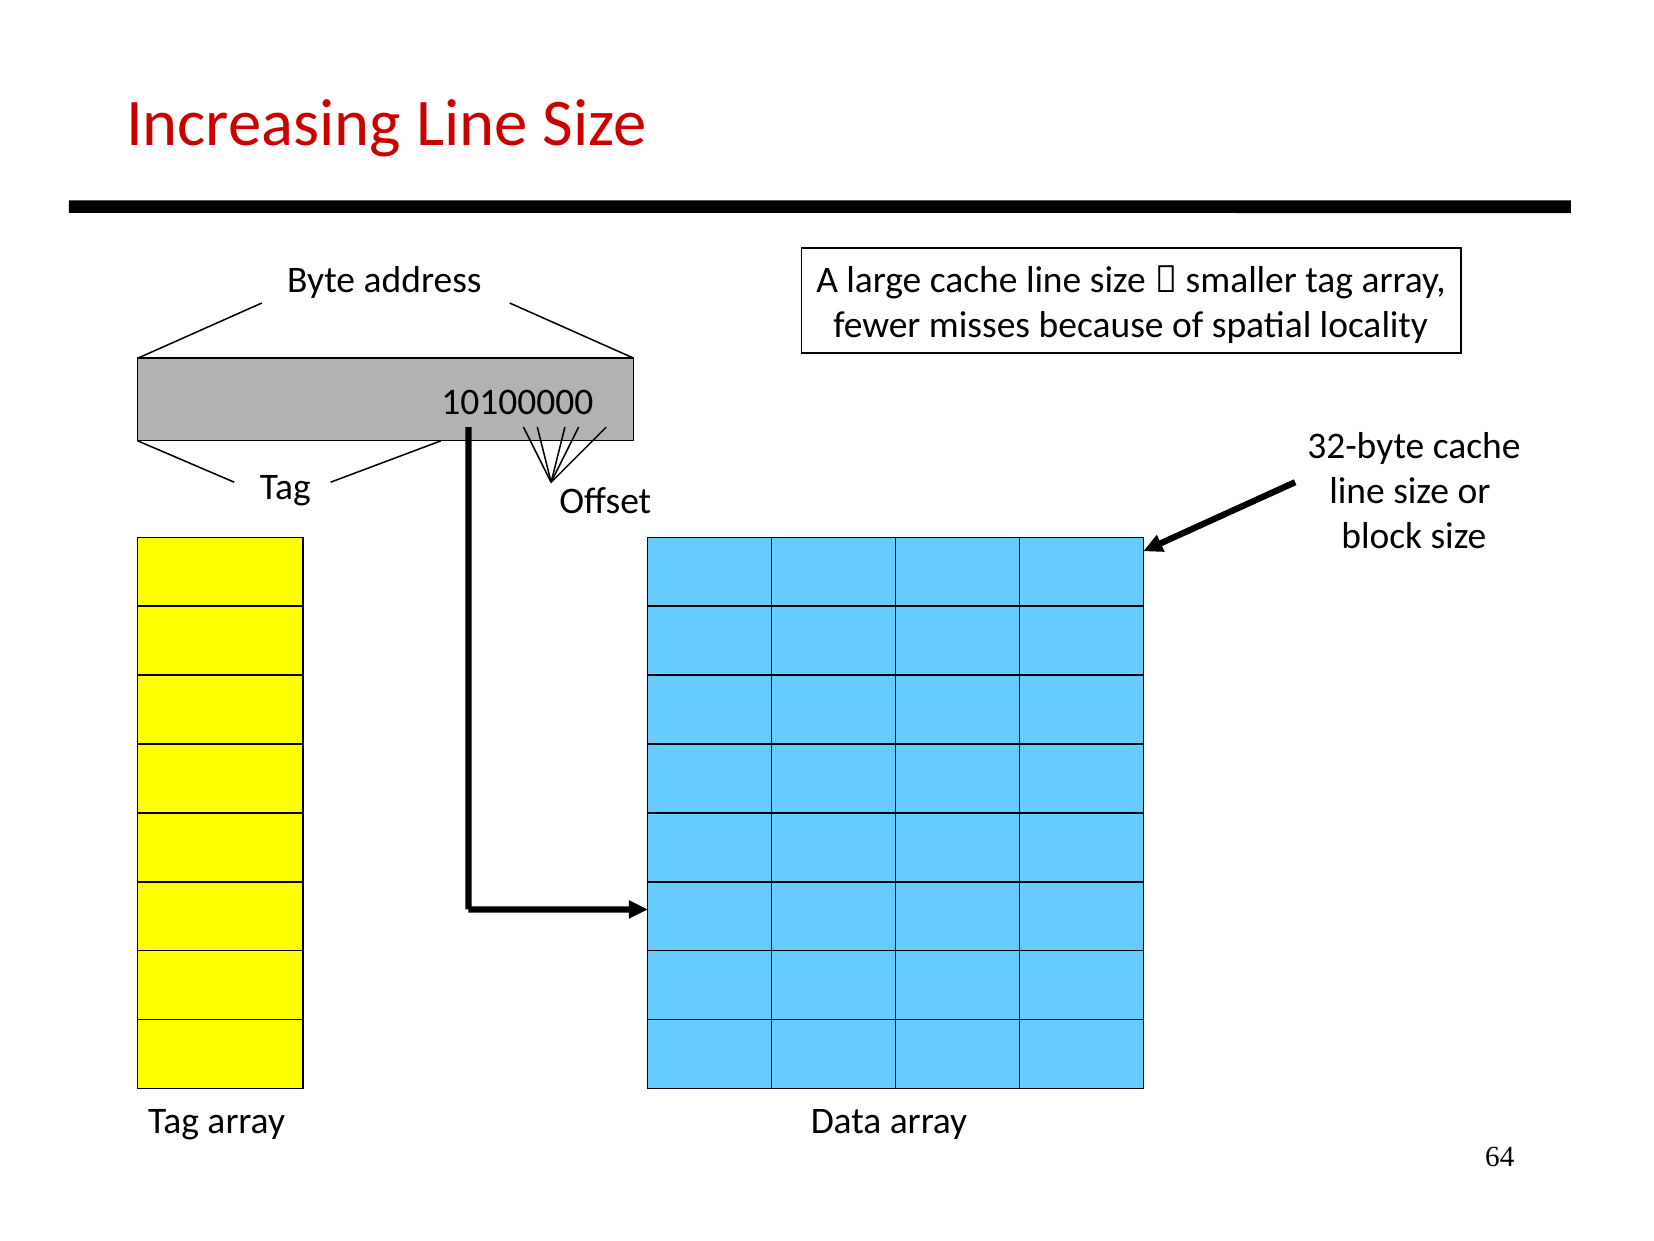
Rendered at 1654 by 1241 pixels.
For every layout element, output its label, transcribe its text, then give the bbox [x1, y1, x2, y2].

text_box A large cache line size  smaller tag array, fewer misses because of spatial locality [801, 247, 1461, 353]
text_box Byte address [272, 247, 498, 308]
slide_number <number> [1185, 1129, 1530, 1213]
text_box Offset [544, 468, 667, 529]
text_box Increasing Line Size [111, 71, 662, 167]
text_box [647, 537, 1144, 1089]
text_box [137, 537, 304, 1089]
text_box 10100000 [137, 358, 634, 441]
text_box 32-byte cache line size or block size [1292, 413, 1536, 564]
text_box Data array [796, 1089, 983, 1149]
text_box Tag array [133, 1088, 301, 1149]
text_box Tag [245, 454, 326, 515]
